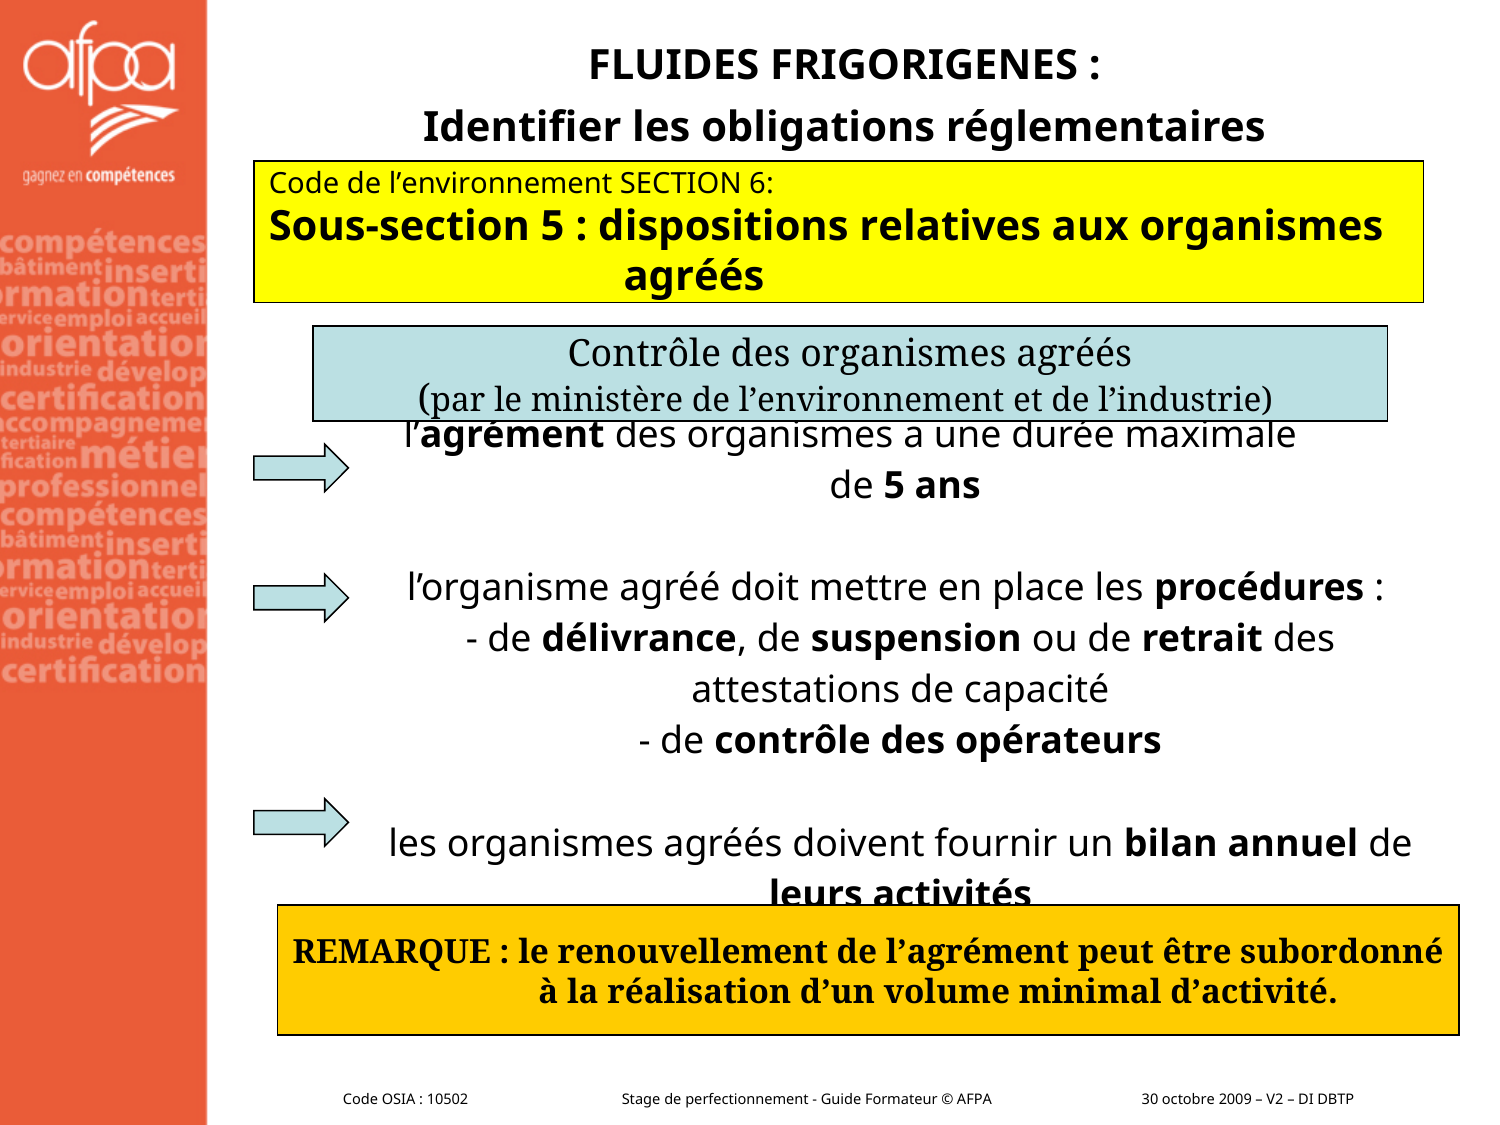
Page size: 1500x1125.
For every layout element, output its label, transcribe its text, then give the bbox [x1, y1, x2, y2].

text_box [253, 444, 349, 492]
picture [0, 0, 1500, 1125]
title l’agrément des organismes a une durée maximale de 5 ans l’organisme agréé doit mettre en place les procédures : - de délivrance, de suspension ou de retrait des attestations de capacité - de contrôle des opérateurs les organismes agréés doivent fournir un bilan annuel de leurs activités [242, 290, 1459, 1035]
text_box Contrôle des organismes agréés (par le ministère de l’environnement et de l’industrie) [312, 326, 1388, 421]
text_box REMARQUE : le renouvellement de l’agrément peut être subordonné à la réalisation d’un volume minimal d’activité. [277, 904, 1459, 1035]
subtitle FLUIDES FRIGORIGENES : Identifier les obligations réglementaires [242, 31, 1447, 202]
text_box Code de l’environnement SECTION 6: Sous-section 5 : dispositions relatives aux organismes agréés [253, 160, 1424, 303]
text_box [253, 574, 349, 622]
text_box [253, 798, 349, 847]
